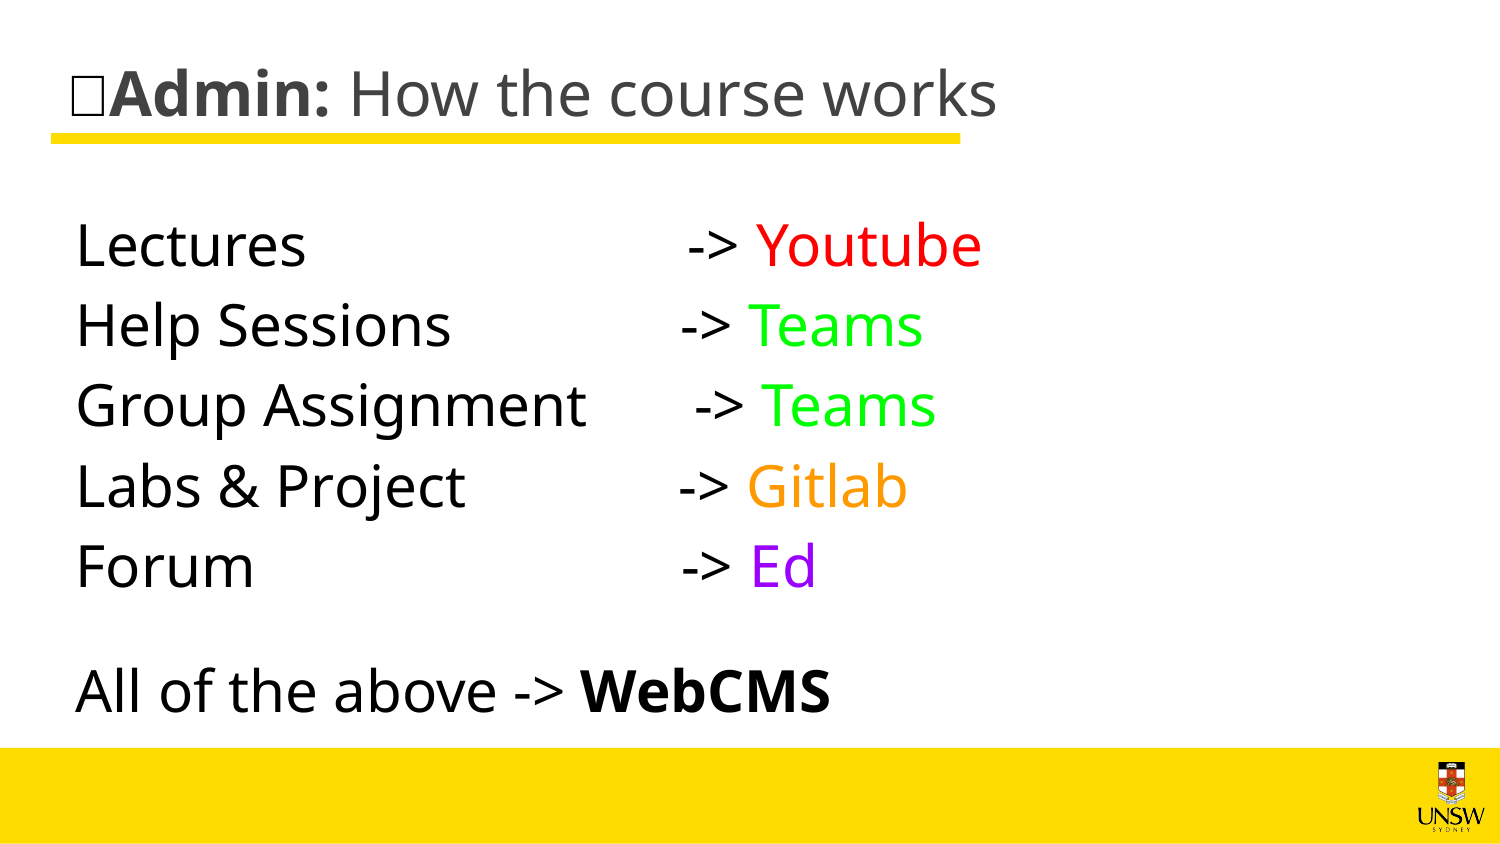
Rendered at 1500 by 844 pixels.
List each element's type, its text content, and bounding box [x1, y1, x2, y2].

text_box 🏡Admin: How the course works [51, 23, 1449, 144]
text_box [51, 133, 961, 144]
text_box Lectures -> Youtube Help Sessions -> Teams Group Assignment -> Teams Labs & Project -> Gitlab Forum -> Ed All of the above -> WebCMS [60, 182, 1467, 740]
picture [1418, 762, 1485, 832]
